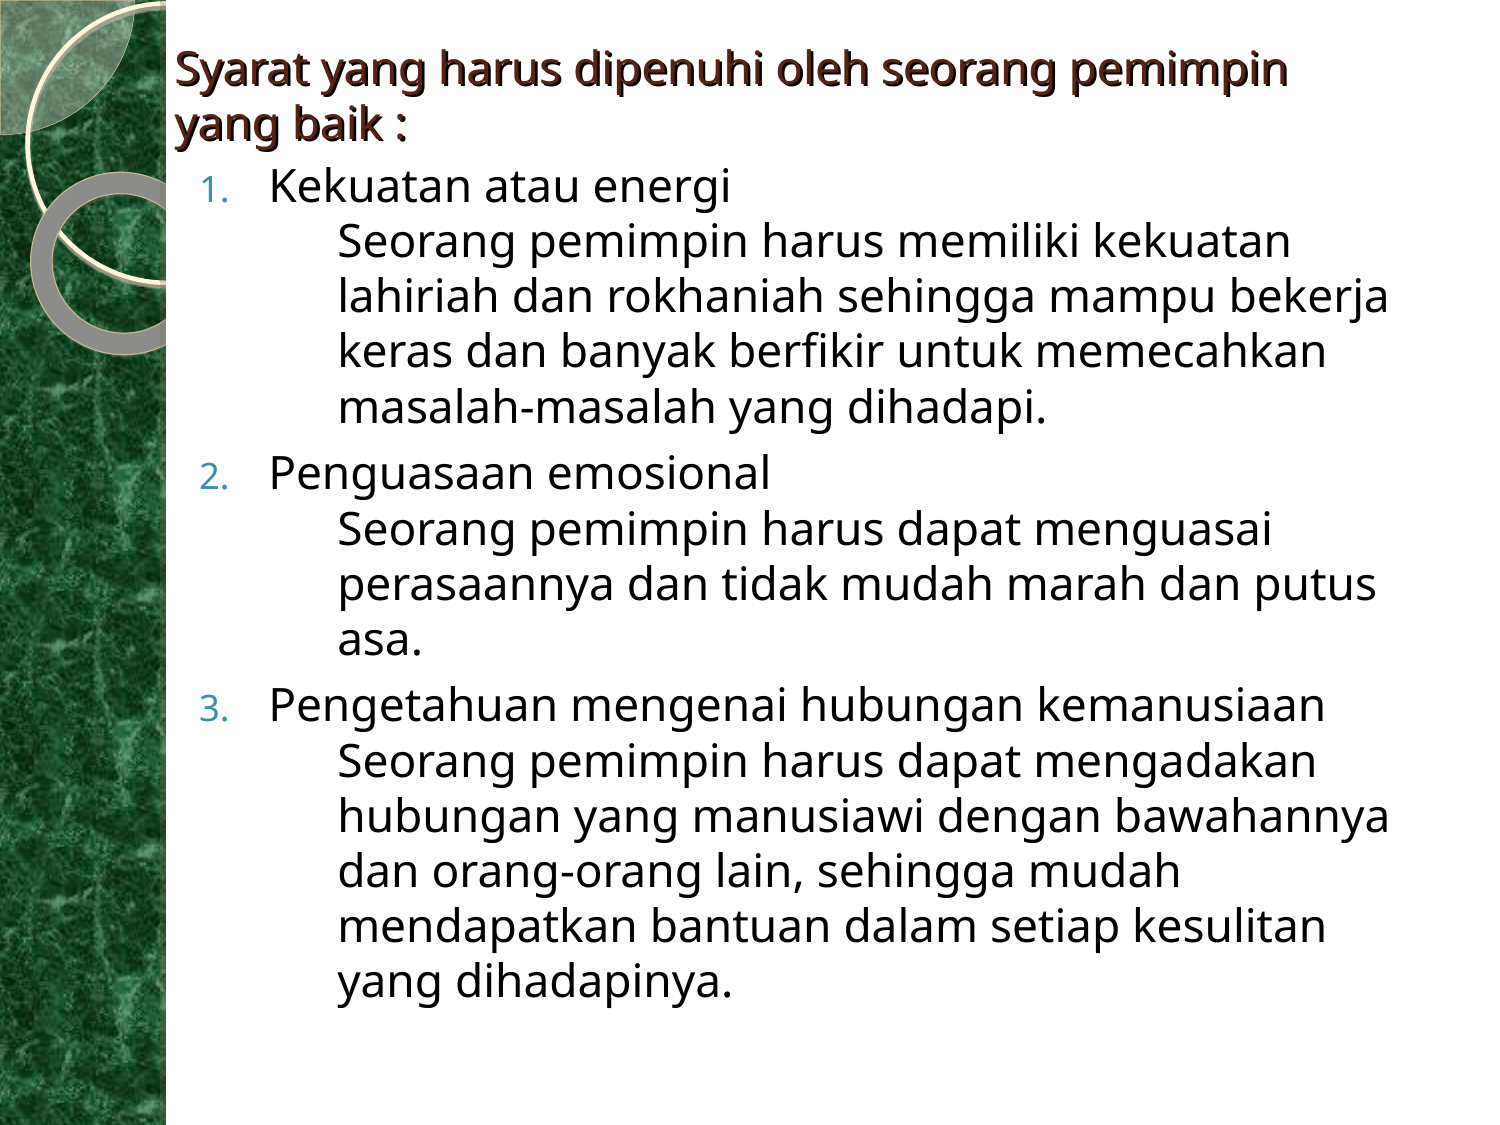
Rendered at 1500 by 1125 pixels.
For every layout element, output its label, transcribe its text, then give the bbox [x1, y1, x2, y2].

title Syarat yang harus dipenuhi oleh seorang pemimpin yang baik : [159, 31, 1390, 124]
list Kekuatan atau energi Seorang pemimpin harus memiliki kekuatan lahiriah dan rokhaniah sehingga mampu bekerja keras dan banyak berfikir untuk memecahkan masalah-masalah yang dihadapi. Penguasaan emosional Seorang pemimpin harus dapat menguasai perasaannya dan tidak mudah marah dan putus asa. Pengetahuan mengenai hubungan kemanusiaan Seorang pemimpin harus dapat mengadakan hubungan yang manusiawi dengan bawahannya dan orang-orang lain, sehingga mudah mendapatkan bantuan dalam setiap kesulitan yang dihadapinya. [159, 148, 1459, 1024]
